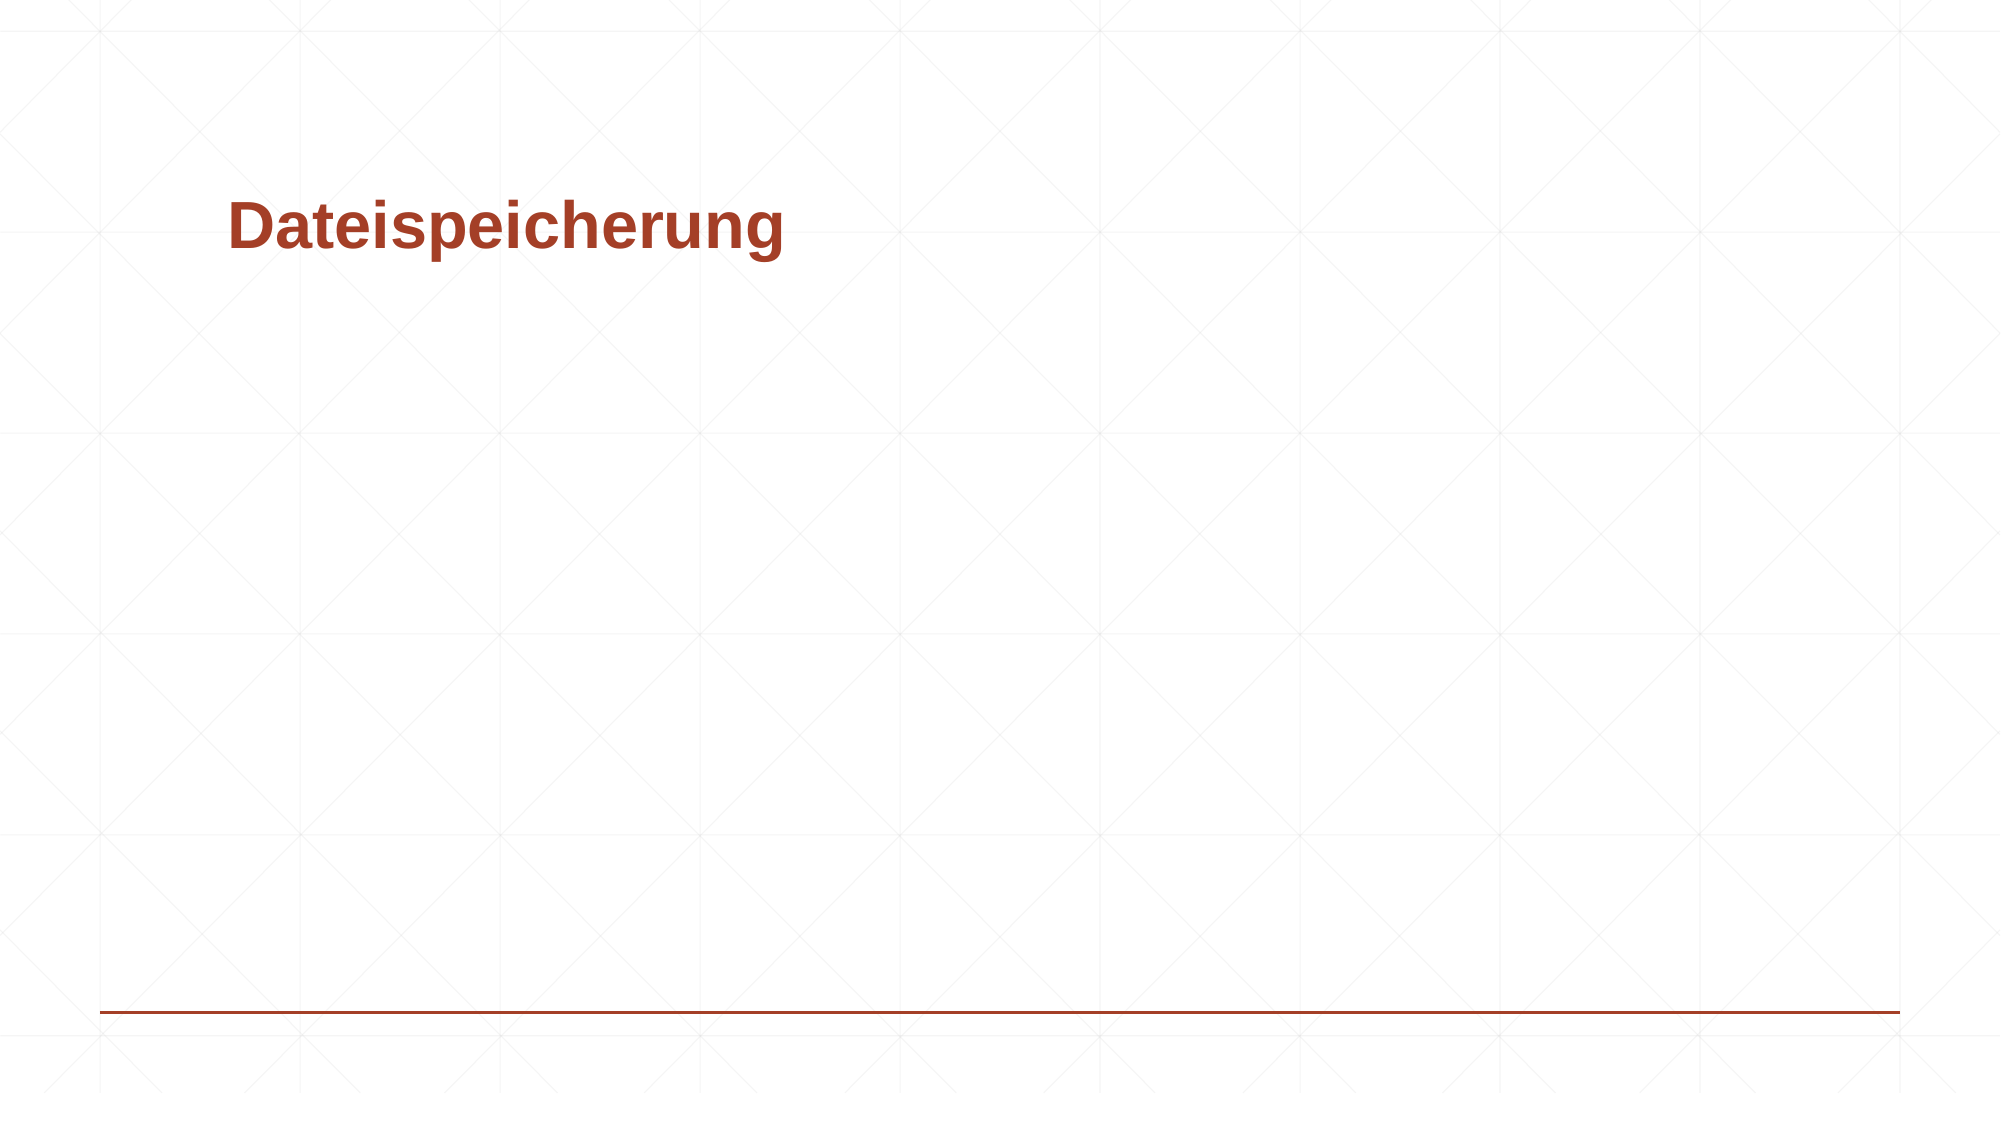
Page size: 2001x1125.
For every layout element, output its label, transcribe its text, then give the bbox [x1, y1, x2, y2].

title Dateispeicherung [212, 82, 1788, 271]
